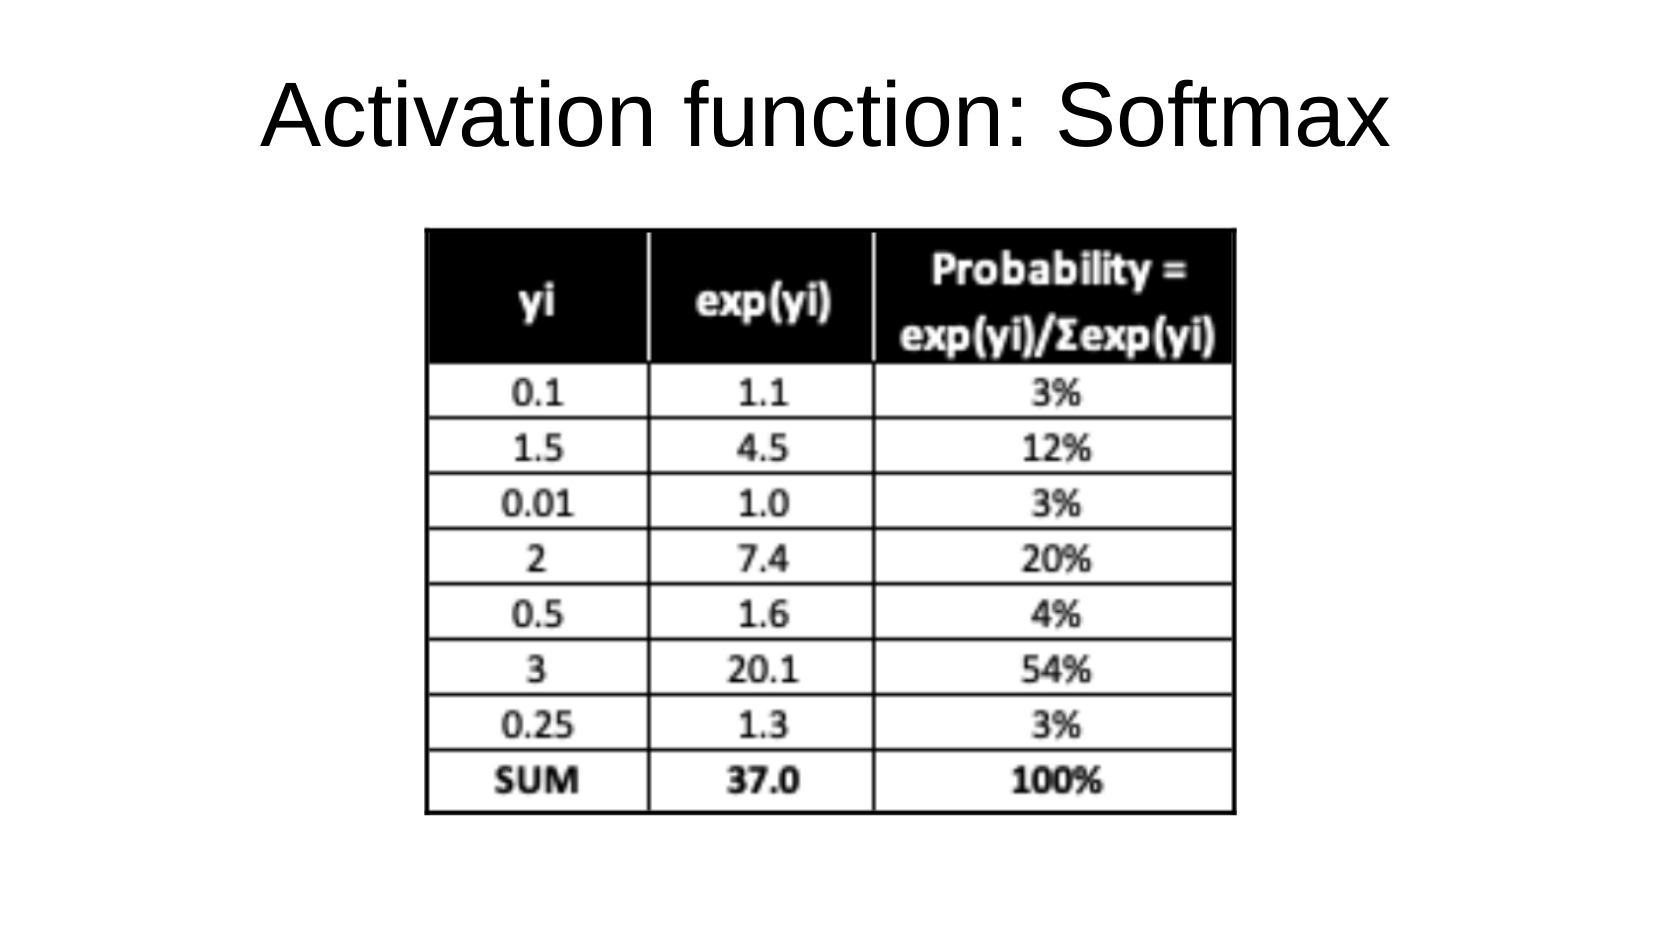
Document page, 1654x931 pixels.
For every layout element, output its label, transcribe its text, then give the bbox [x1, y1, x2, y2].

title Activation function: Softmax [82, 37, 1571, 193]
picture [412, 212, 1255, 826]
